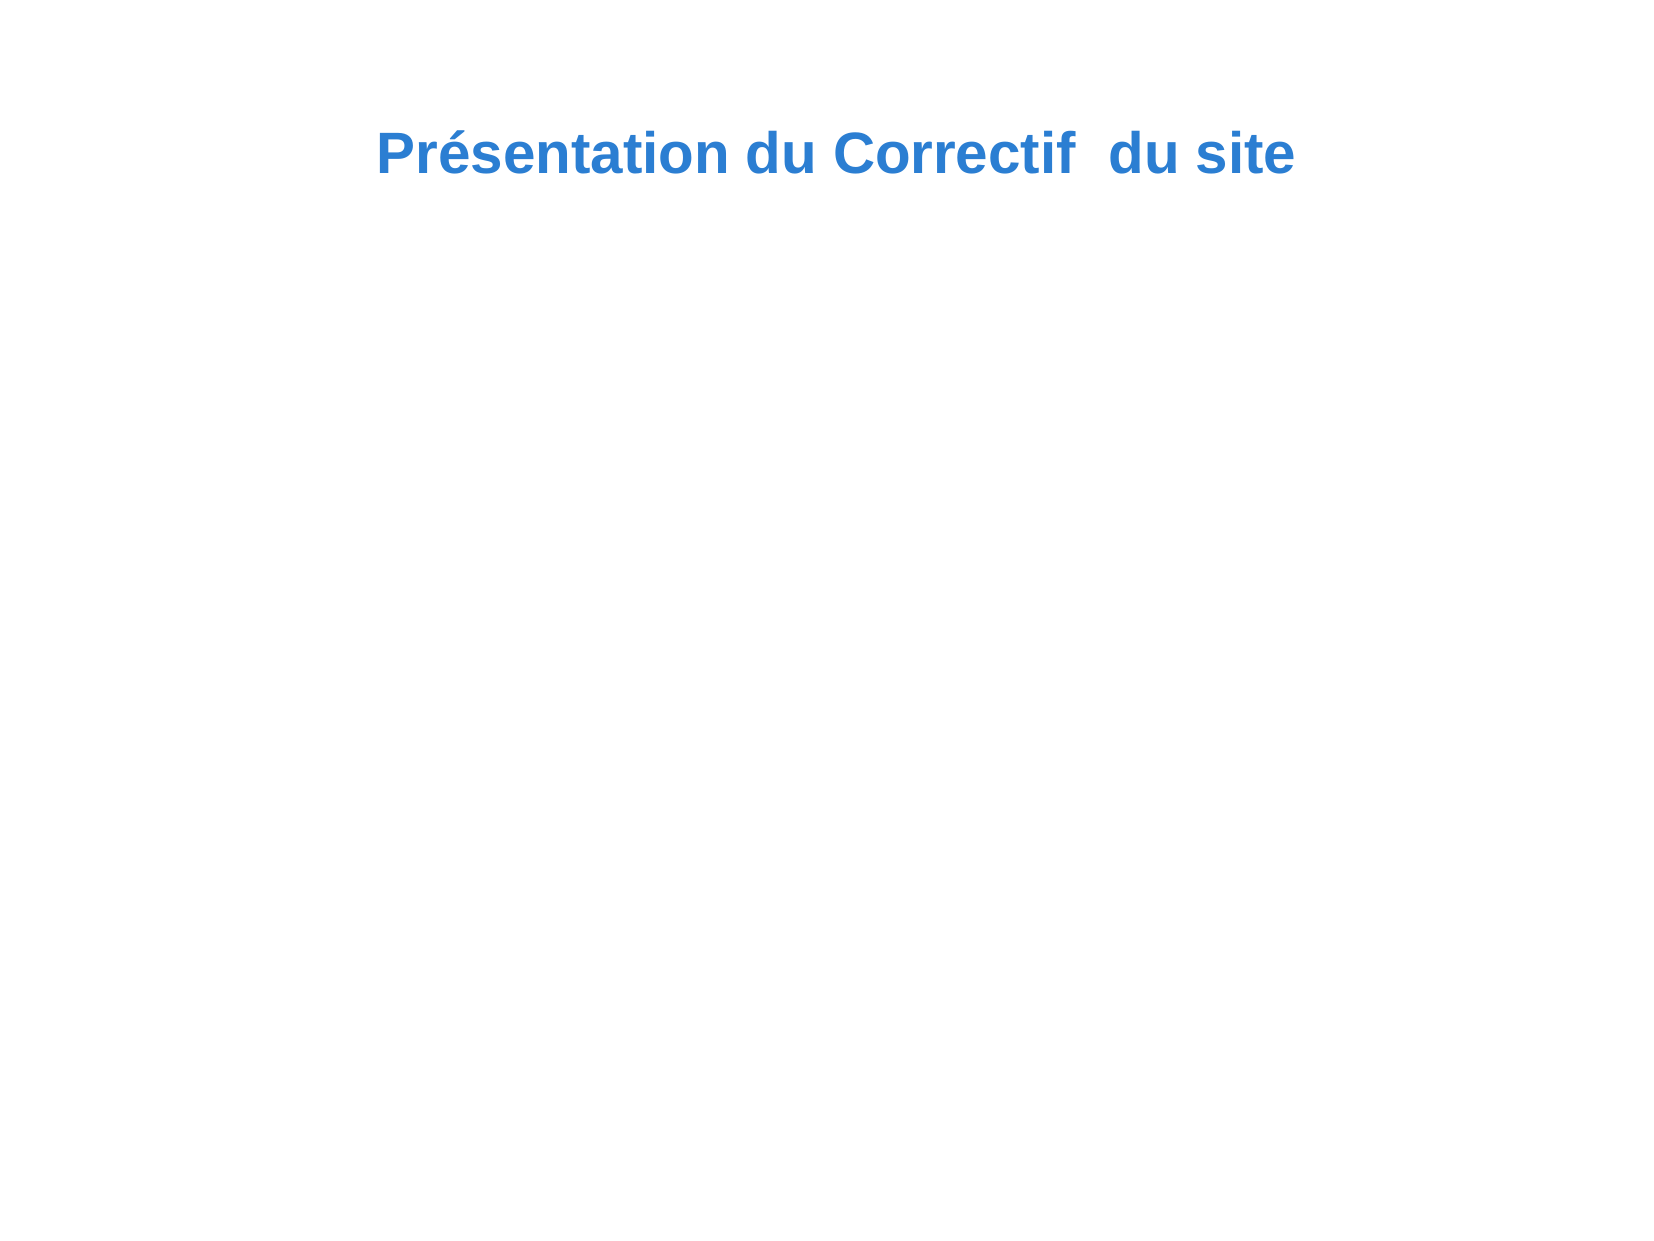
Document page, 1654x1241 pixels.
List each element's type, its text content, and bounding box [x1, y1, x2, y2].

title Présentation du Correctif du site [82, 49, 1571, 257]
